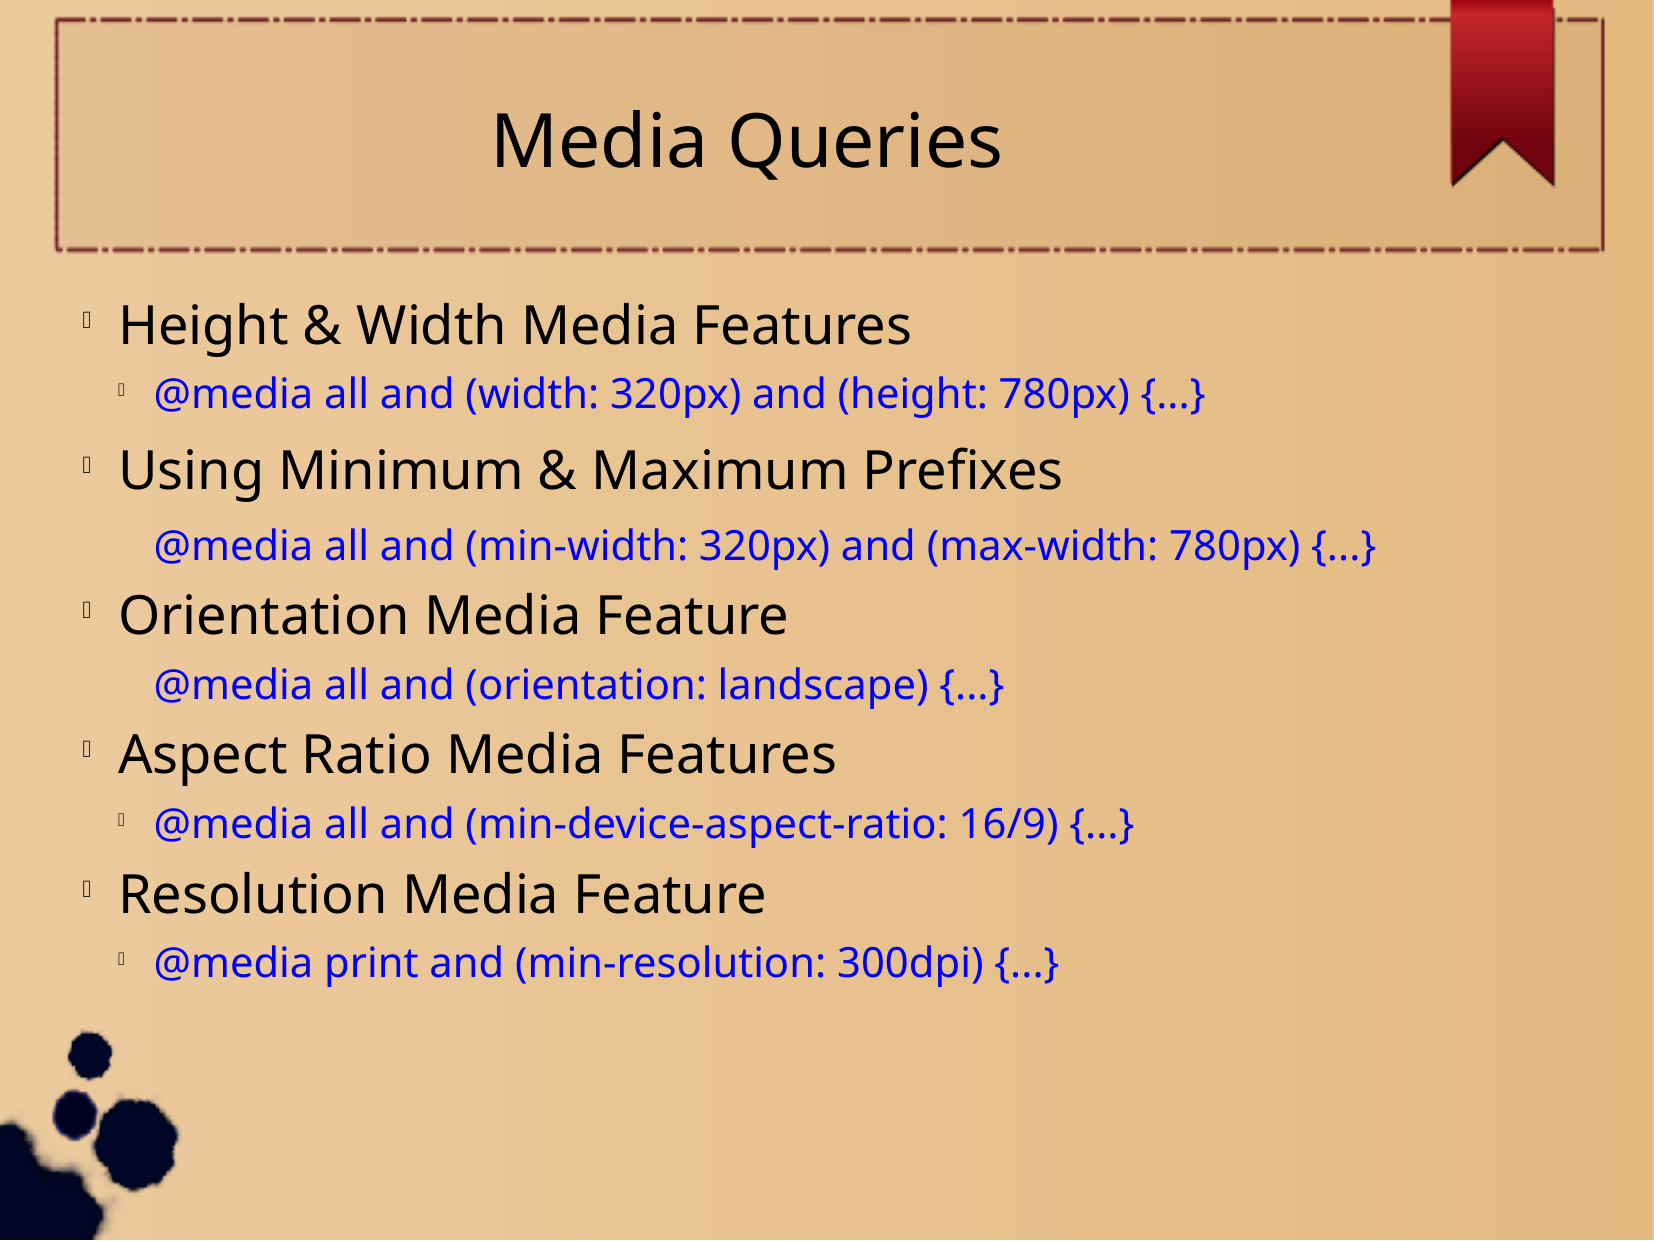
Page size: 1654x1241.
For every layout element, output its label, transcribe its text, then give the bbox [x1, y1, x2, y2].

picture [0, 0, 1654, 1240]
text_box Media Queries [82, 47, 1412, 229]
text_box Height & Width Media Features @media all and (width: 320px) and (height: 780px) {...} Using Minimum & Maximum Prefixes @media all and (min-width: 320px) and (max-width: 780px) {...} Orientation Media Feature @media all and (orientation: landscape) {...} Aspect Ratio Media Features @media all and (min-device-aspect-ratio: 16/9) {...} Resolution Media Feature @media print and (min-resolution: 300dpi) {...} [82, 290, 1571, 1010]
